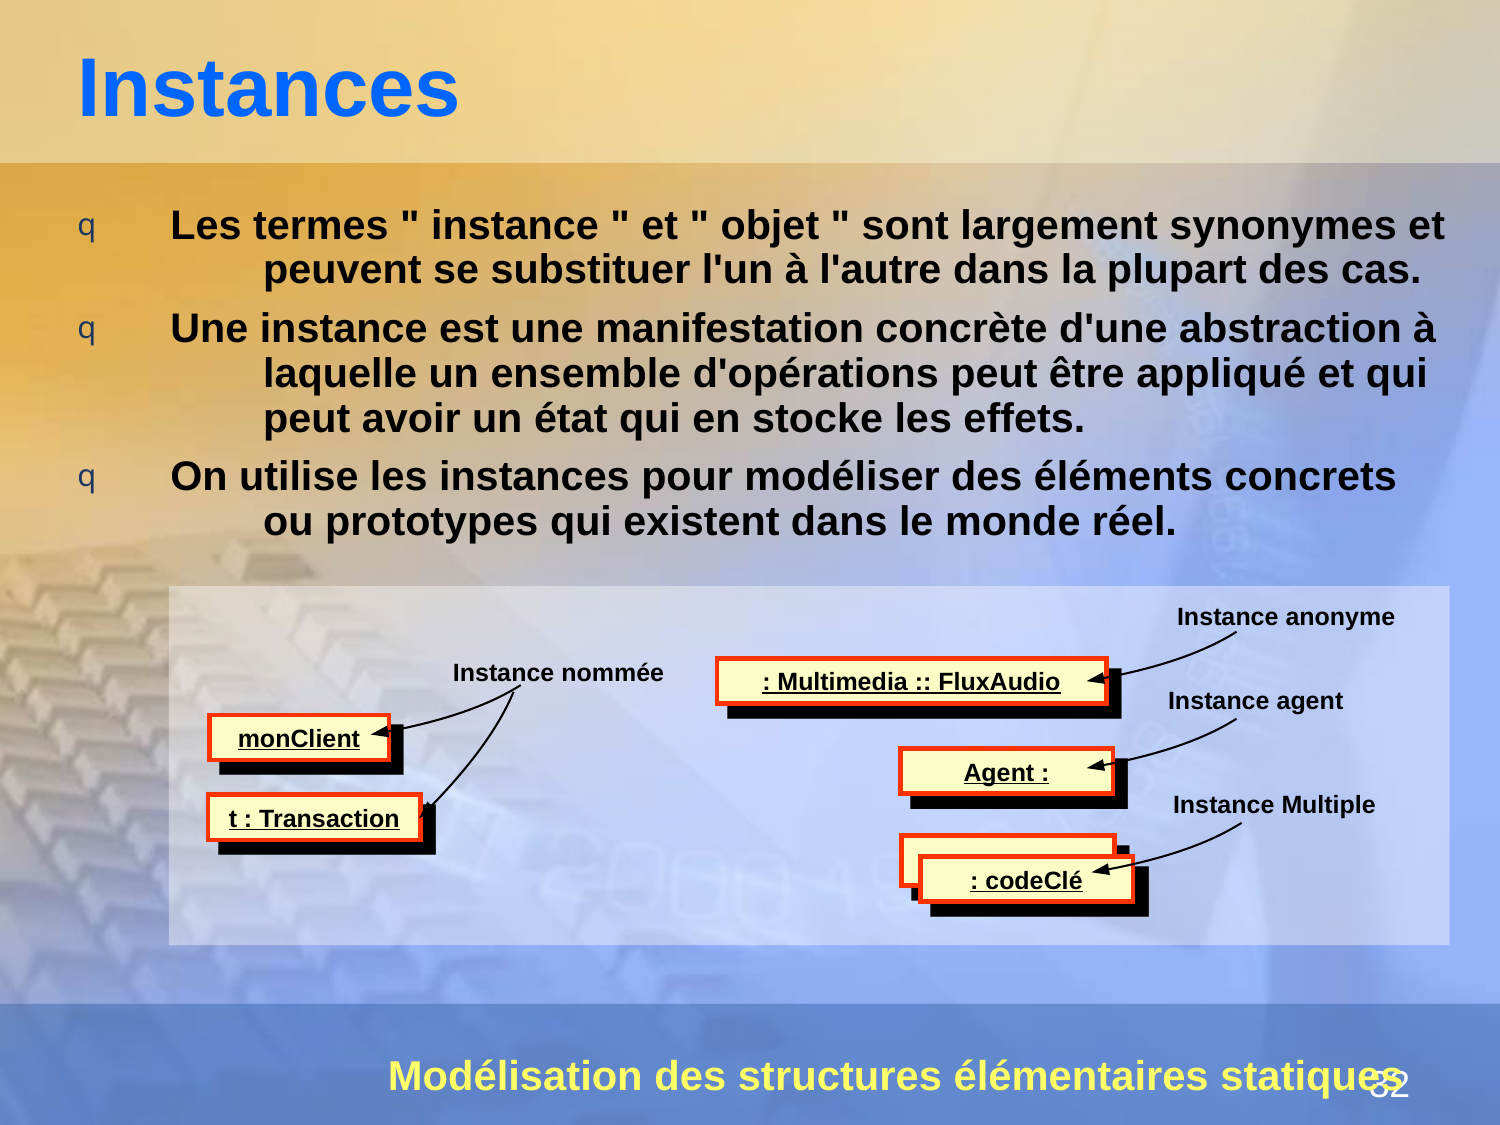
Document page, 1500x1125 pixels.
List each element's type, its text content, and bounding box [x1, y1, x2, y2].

text_box Agent : [900, 749, 1113, 794]
list Les termes " instance " et " objet " sont largement synonymes et peuvent se substituer l'un à l'autre dans la plupart des cas. Une instance est une manifestation concrète d'une abstraction à laquelle un ensemble d'opérations peut être appliqué et qui peut avoir un état qui en stocke les effets. On utilise les instances pour modéliser des éléments concrets ou prototypes qui existent dans le monde réel. [62, 196, 1470, 558]
title Instances [62, 37, 1469, 143]
text_box t : Transaction [208, 795, 421, 840]
text_box : Multimedia :: FluxAudio [717, 658, 1106, 703]
text_box : codeClé [920, 857, 1133, 902]
text_box Instance Multiple [1173, 789, 1413, 819]
text_box Instance anonyme [1177, 601, 1417, 631]
text_box Instance agent [1168, 685, 1408, 715]
text_box Modélisation des structures élémentaires statiques [388, 1049, 1404, 1099]
text_box Instance nommée [453, 656, 693, 686]
text_box [169, 586, 1450, 945]
text_box monClient [209, 715, 389, 760]
